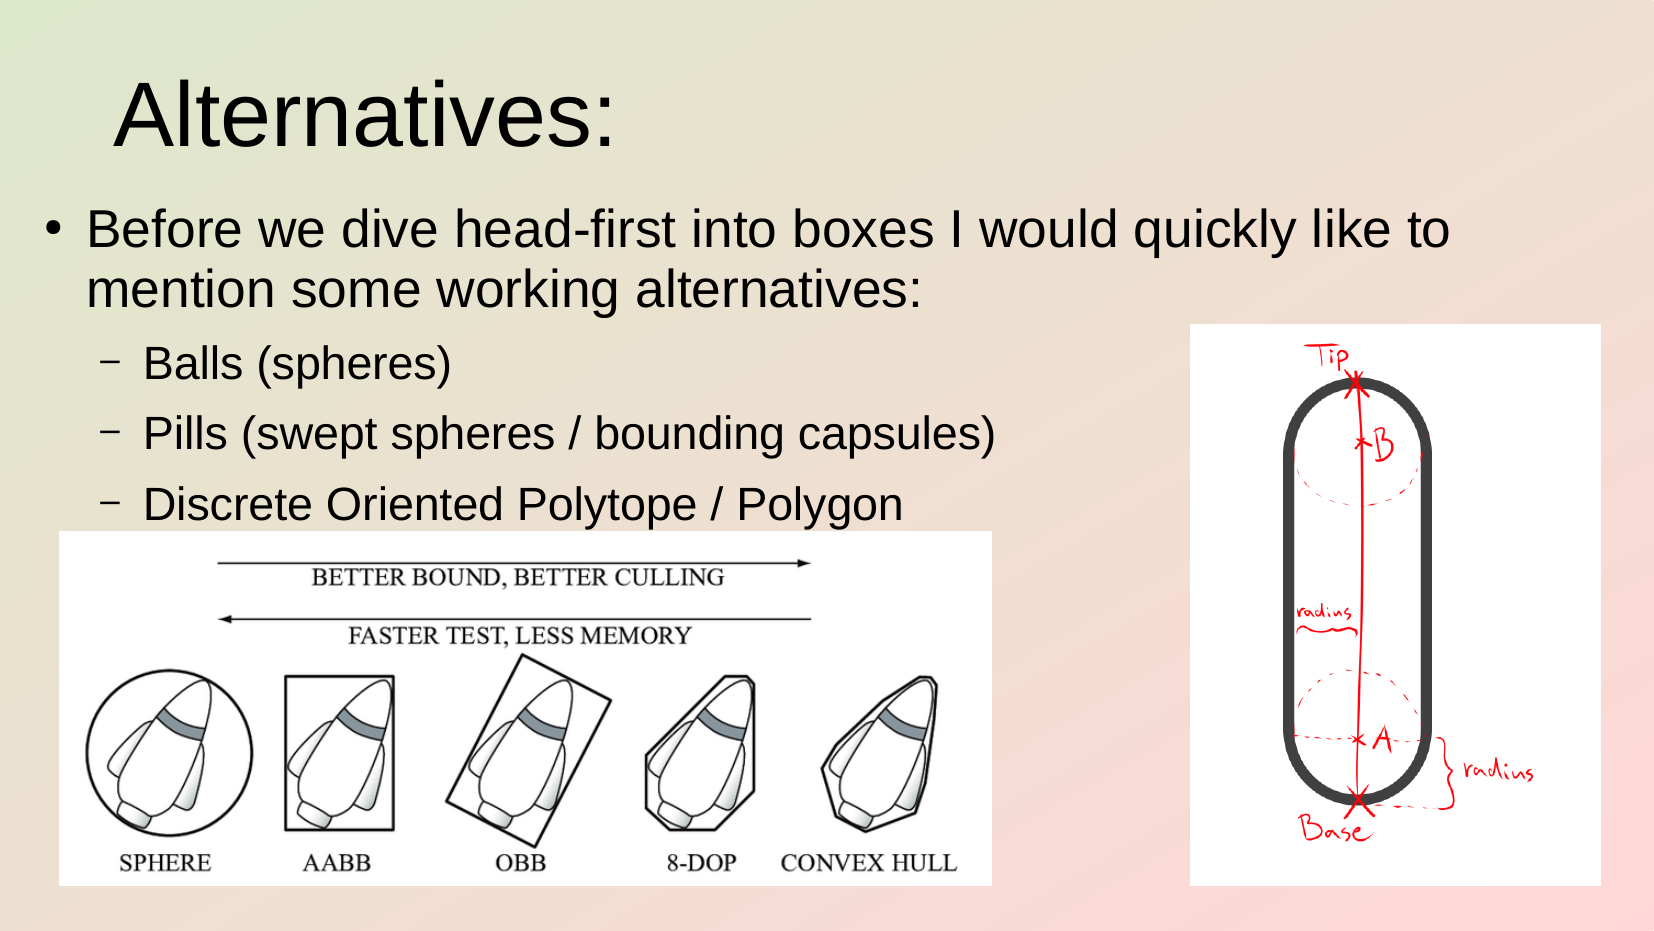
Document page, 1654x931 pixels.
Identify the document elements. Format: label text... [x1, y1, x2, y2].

picture [1190, 324, 1601, 886]
picture [59, 531, 992, 886]
title Alternatives: [82, 37, 650, 193]
list Before we dive head-first into boxes I would quickly like to mention some working alternatives: Balls (spheres) Pills (swept spheres / bounding capsules) Discrete Oriented Polytope / Polygon [29, 198, 1601, 532]
